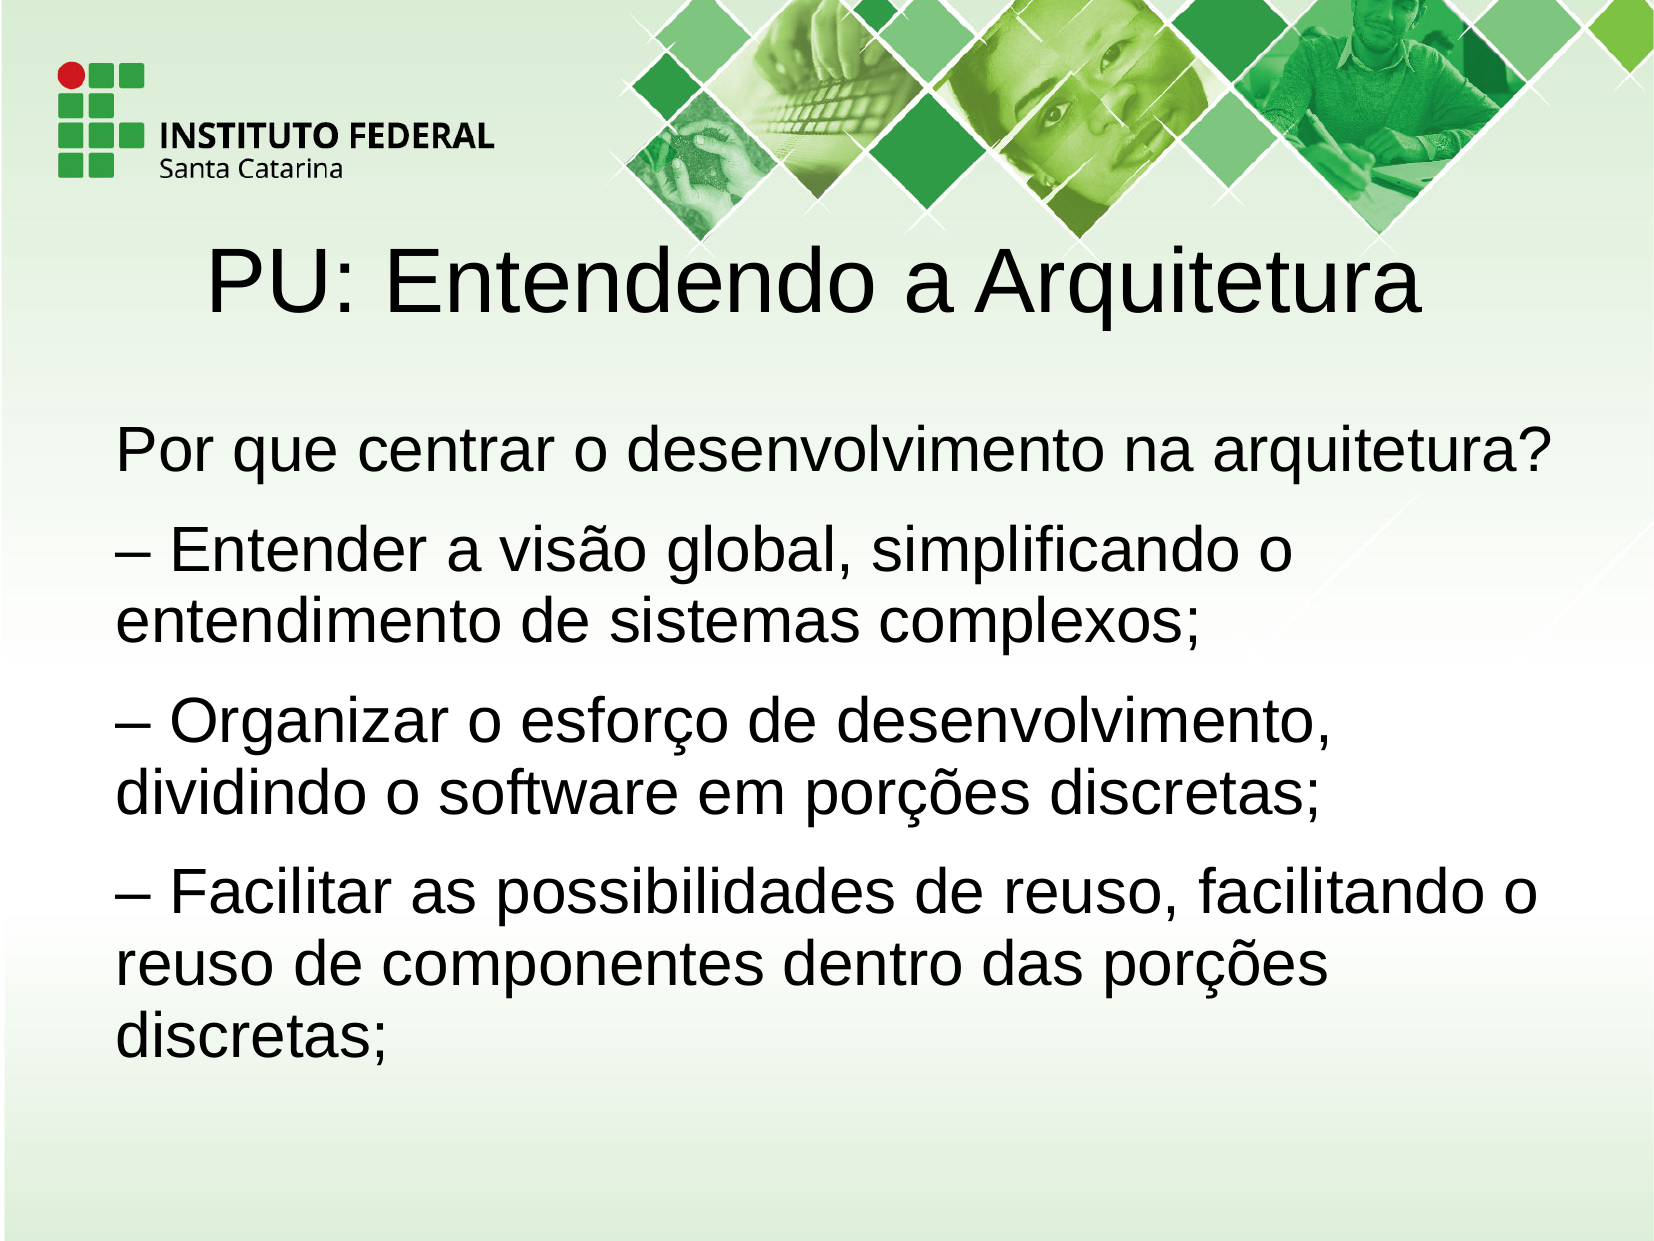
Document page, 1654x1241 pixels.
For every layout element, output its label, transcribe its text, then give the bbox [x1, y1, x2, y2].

picture [1, 0, 1654, 1241]
list Por que centrar o desenvolvimento na arquitetura? – Entender a visão global, simplificando o entendimento de sistemas complexos; – Organizar o esforço de desenvolvimento, dividindo o software em porções discretas; – Facilitar as possibilidades de reuso, facilitando o reuso de componentes dentro das porções discretas; [115, 413, 1571, 1133]
title PU: Entendendo a Arquitetura [70, 177, 1559, 385]
